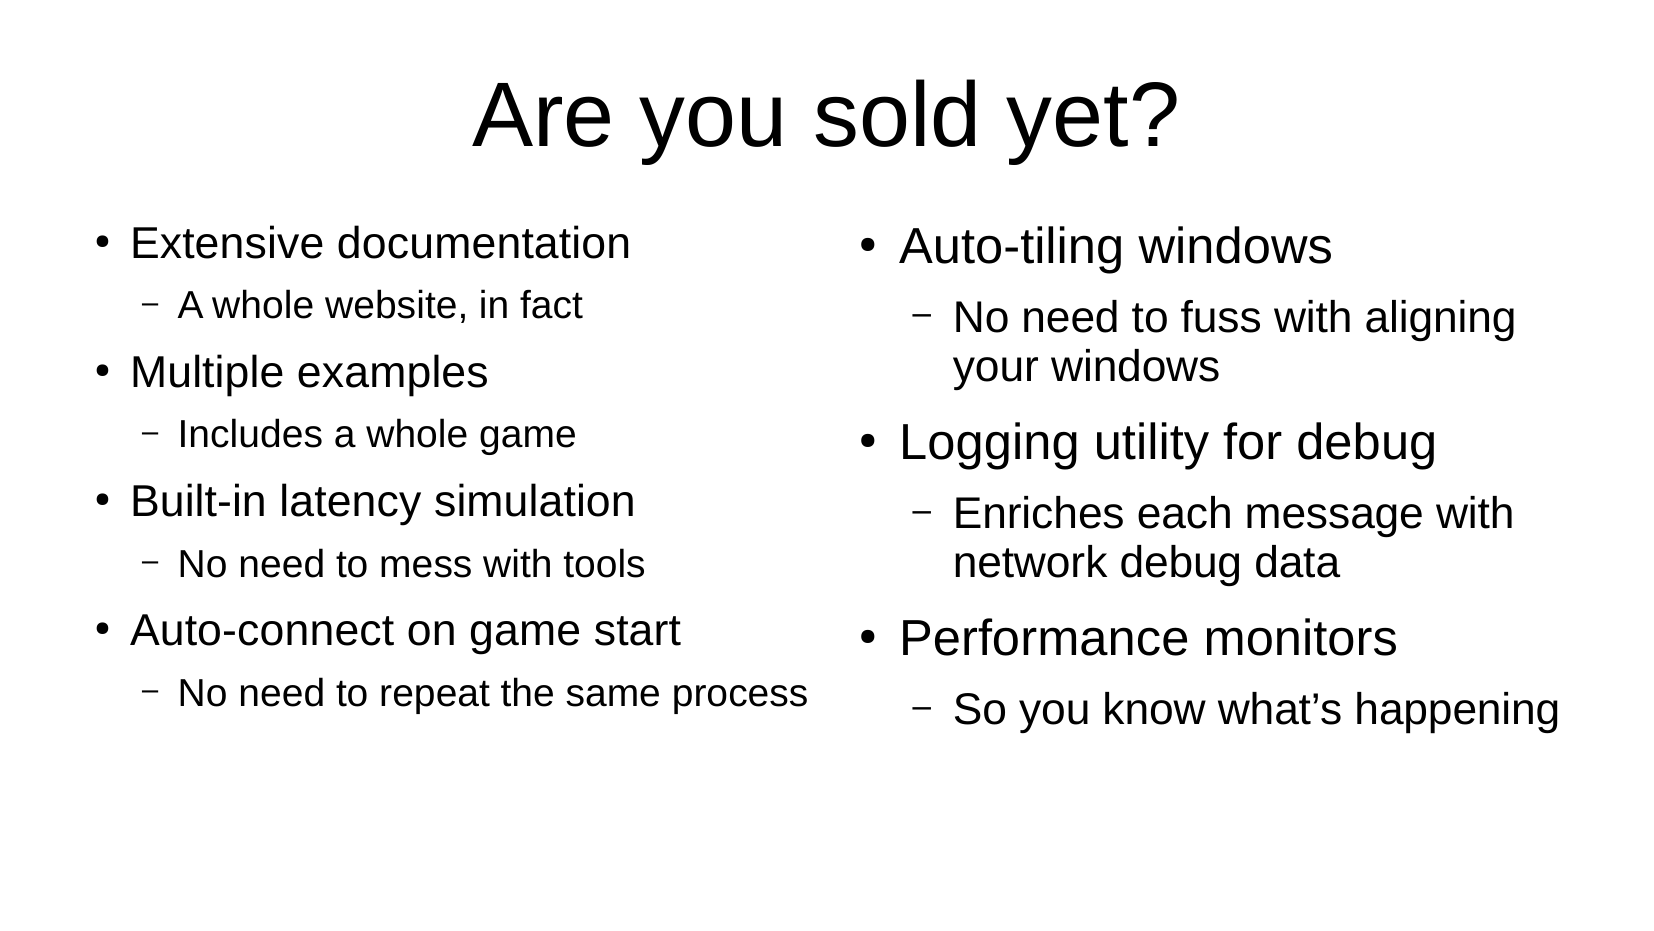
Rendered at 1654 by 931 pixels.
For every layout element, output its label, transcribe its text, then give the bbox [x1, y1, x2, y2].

list Extensive documentation A whole website, in fact Multiple examples Includes a whole game Built-in latency simulation No need to mess with tools Auto-connect on game start No need to repeat the same process [82, 217, 809, 758]
title Are you sold yet? [82, 37, 1571, 193]
list Auto-tiling windows No need to fuss with aligning your windows Logging utility for debug Enriches each message with network debug data Performance monitors So you know what’s happening [845, 217, 1572, 758]
